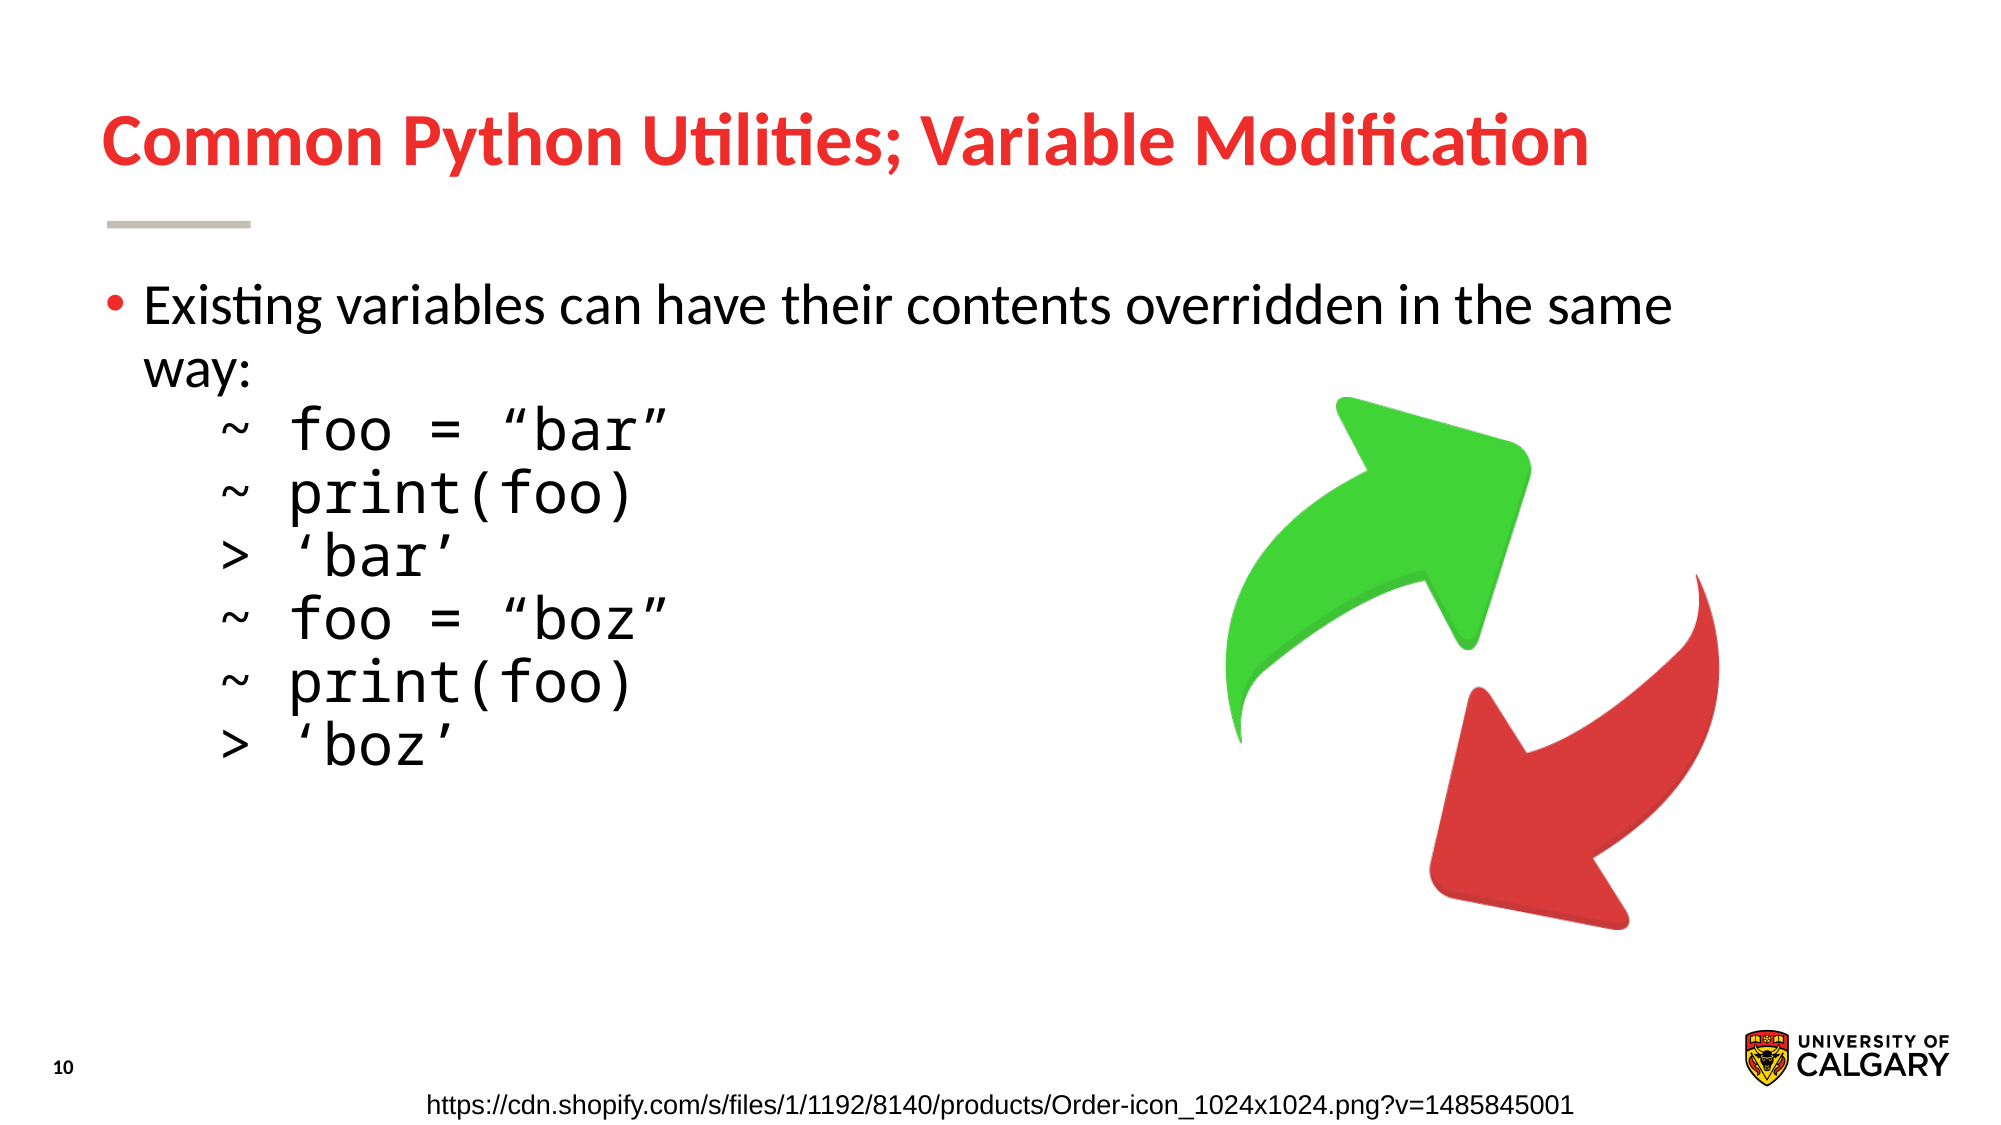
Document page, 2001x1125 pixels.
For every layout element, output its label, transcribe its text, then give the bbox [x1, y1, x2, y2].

list Existing variables can have their contents overridden in the same way: ~ foo = “bar” ~ print(foo) > ‘bar’ ~ foo = “boz” ~ print(foo) > ‘boz’ [91, 266, 1774, 981]
title Common Python Utilities; Variable Modification [87, 60, 1774, 222]
picture [1722, 1012, 1972, 1099]
text_box https://cdn.shopify.com/s/files/1/1192/8140/products/Order-icon_1024x1024.png?v=1485845001 [50, 1082, 1950, 1125]
picture [1204, 395, 1741, 932]
